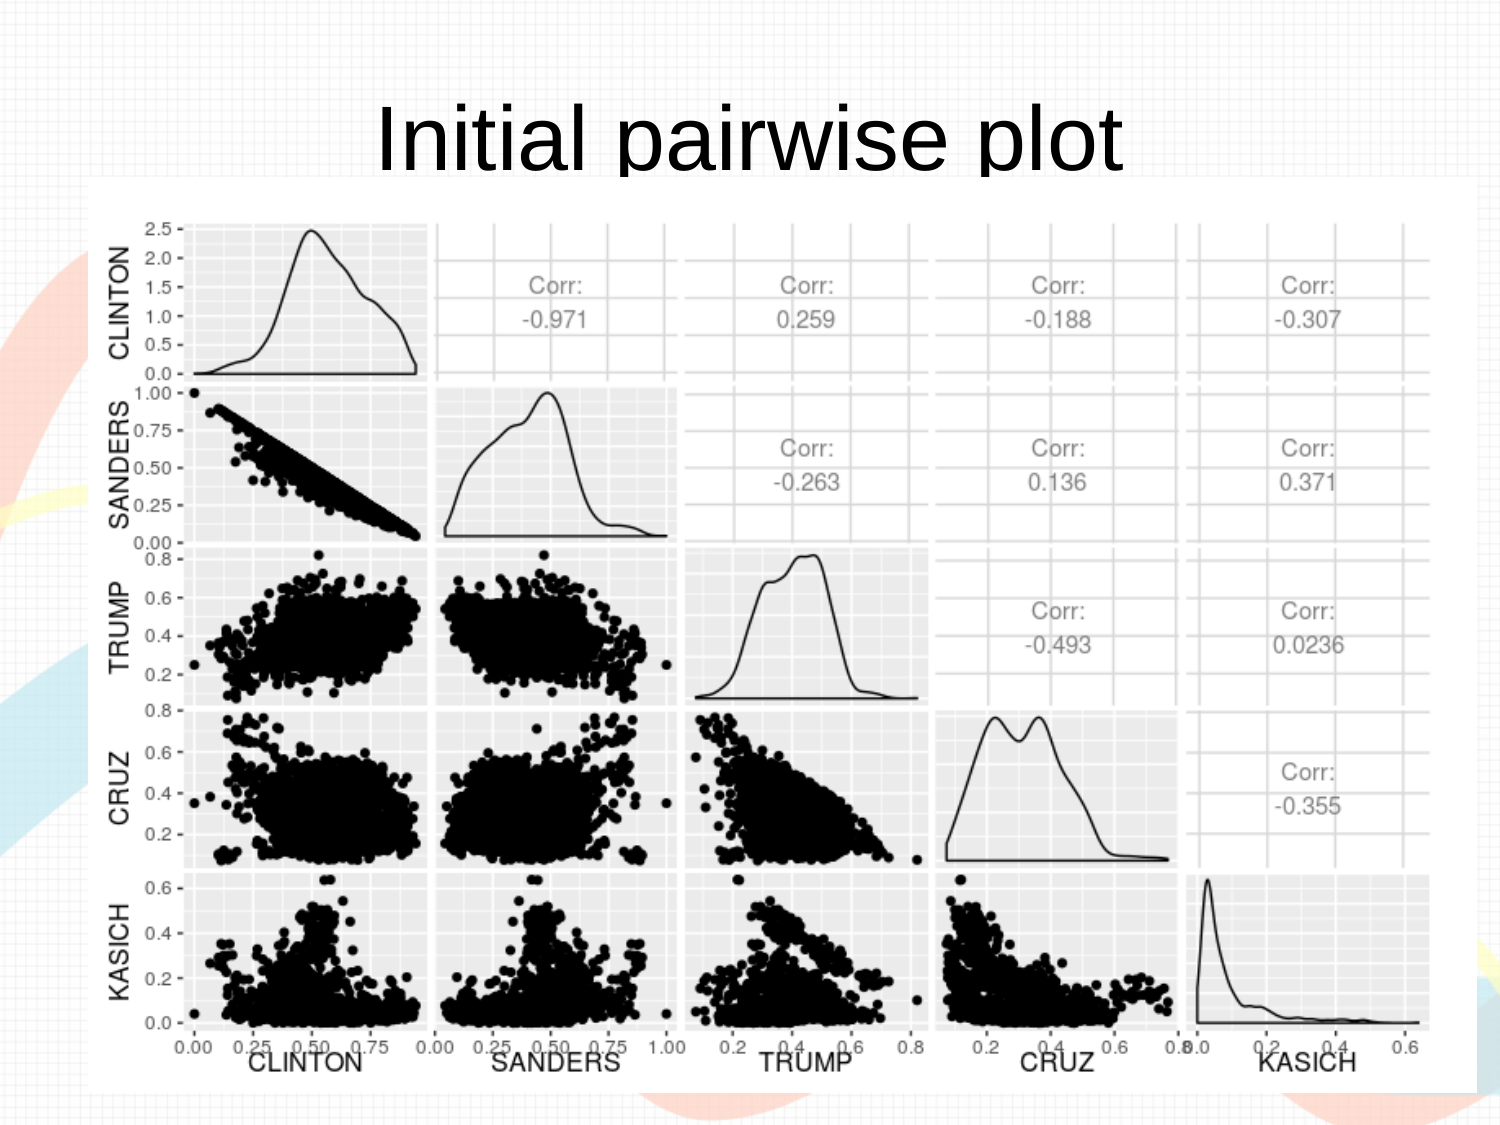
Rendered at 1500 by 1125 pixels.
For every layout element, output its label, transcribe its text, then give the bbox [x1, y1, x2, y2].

picture [88, 177, 1477, 1093]
title Initial pairwise plot [75, 45, 1426, 233]
